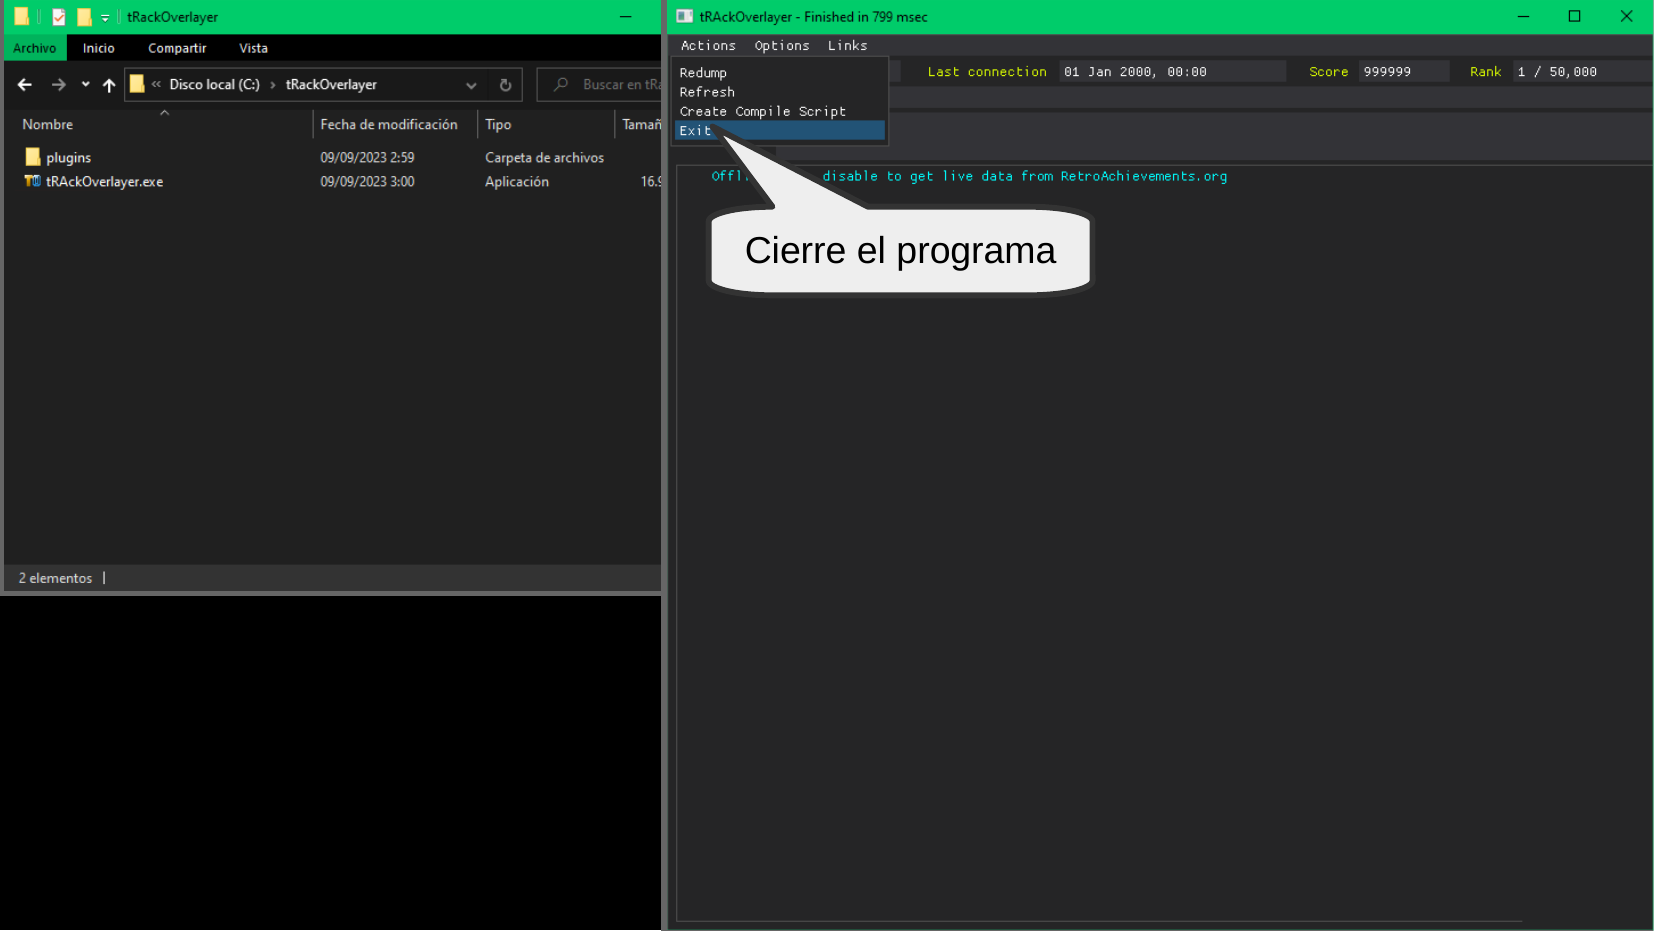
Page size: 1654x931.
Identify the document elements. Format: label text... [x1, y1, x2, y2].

text_box Cierre el programa [708, 126, 1093, 296]
picture [3, 0, 661, 591]
picture [666, 0, 1654, 931]
